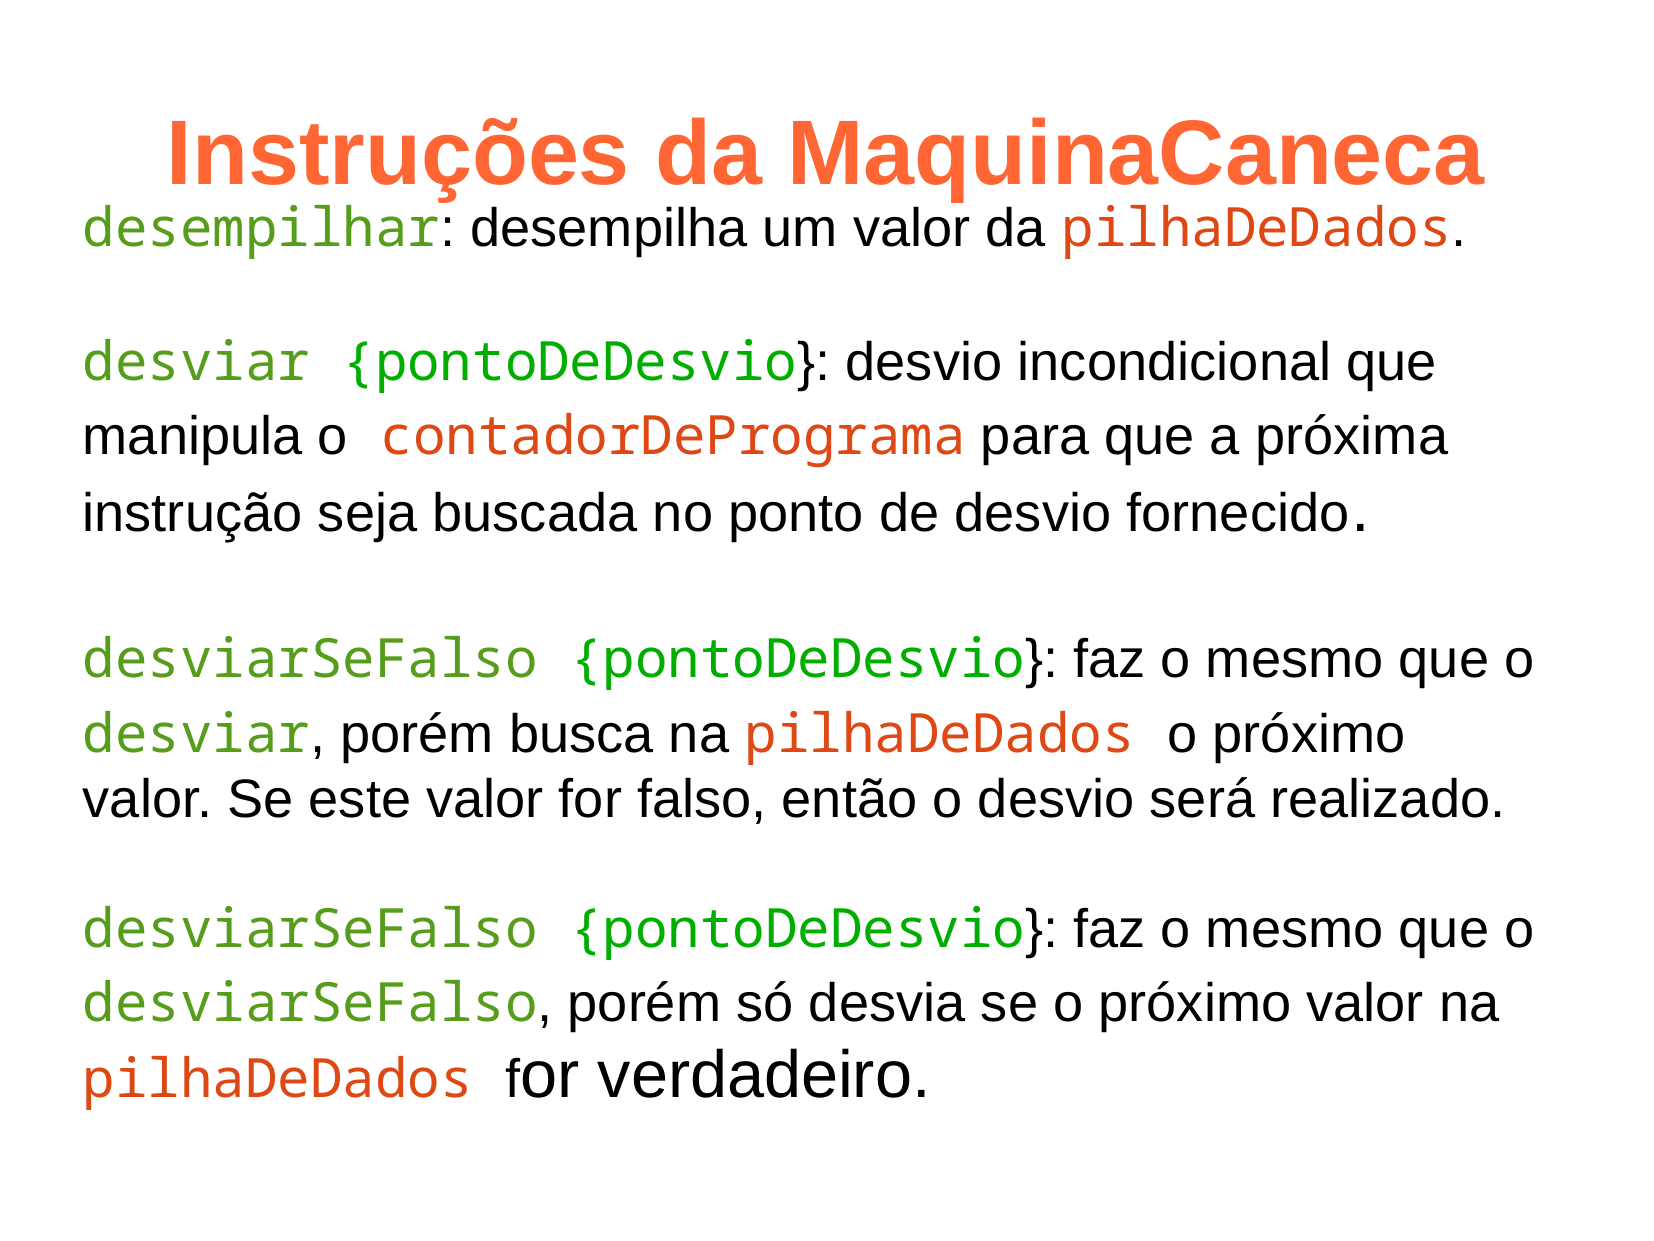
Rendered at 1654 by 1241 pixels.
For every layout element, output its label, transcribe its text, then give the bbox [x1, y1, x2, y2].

title Instruções da MaquinaCaneca [82, 49, 1571, 257]
subtitle desempilhar: desempilha um valor da pilhaDeDados. desviar {pontoDeDesvio}: desvio incondicional que manipula o contadorDePrograma para que a próxima instrução seja buscada no ponto de desvio fornecido. desviarSeFalso {pontoDeDesvio}: faz o mesmo que o desviar, porém busca na pilhaDeDados o próximo valor. Se este valor for falso, então o desvio será realizado. desviarSeFalso {pontoDeDesvio}: faz o mesmo que o desviarSeFalso, porém só desvia se o próximo valor na pilhaDeDados for verdadeiro. [82, 218, 1538, 1084]
